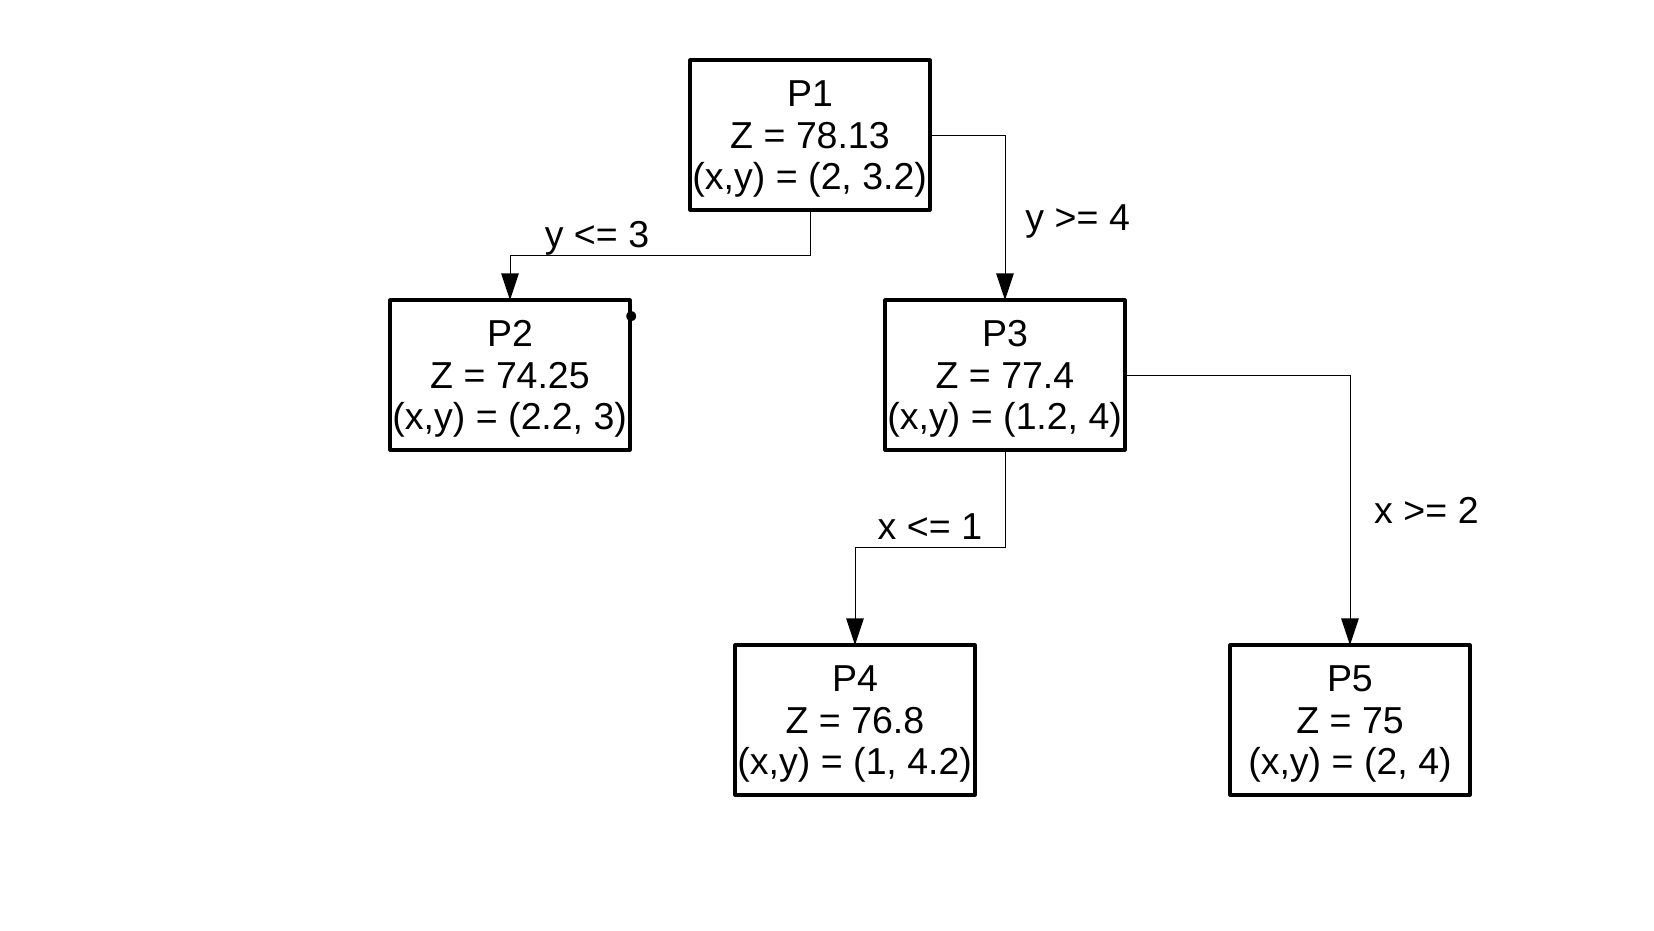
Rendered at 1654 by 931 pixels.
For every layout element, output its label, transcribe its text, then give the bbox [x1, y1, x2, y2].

text_box P3 Z = 77.4 (x,y) = (1.2, 4) [885, 300, 1126, 451]
text_box P4 Z = 76.8 (x,y) = (1, 4.2) [735, 645, 976, 796]
text_box P5 Z = 75 (x,y) = (2, 4) [1230, 645, 1471, 796]
text_box P2 Z = 74.25 (x,y) = (2.2, 3) [390, 300, 631, 451]
text_box P1 Z = 78.13 (x,y) = (2, 3.2) [690, 60, 931, 211]
